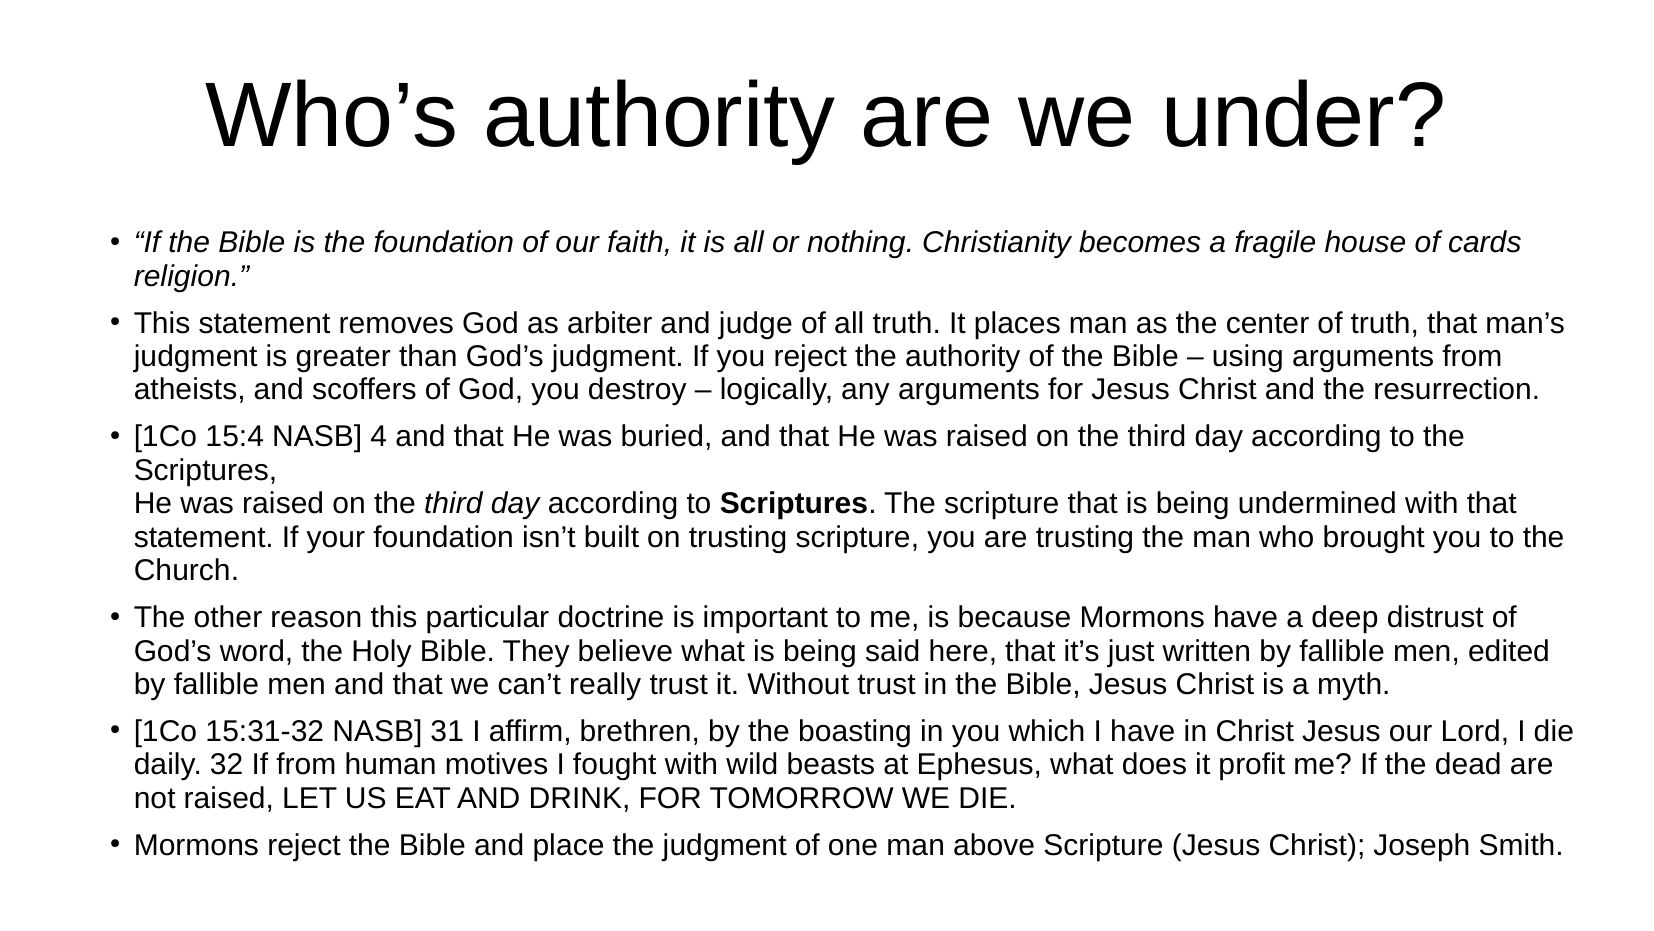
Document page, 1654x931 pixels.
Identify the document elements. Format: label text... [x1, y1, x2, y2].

list “If the Bible is the foundation of our faith, it is all or nothing. Christianity becomes a fragile house of cards religion.” This statement removes God as arbiter and judge of all truth. It places man as the center of truth, that man’s judgment is greater than God’s judgment. If you reject the authority of the Bible – using arguments from atheists, and scoffers of God, you destroy – logically, any arguments for Jesus Christ and the resurrection. [1Co 15:4 NASB] 4 and that He was buried, and that He was raised on the third day according to the Scriptures, He was raised on the third day according to Scriptures. The scripture that is being undermined with that statement. If your foundation isn’t built on trusting scripture, you are trusting the man who brought you to the Church. The other reason this particular doctrine is important to me, is because Mormons have a deep distrust of God’s word, the Holy Bible. They believe what is being said here, that it’s just written by fallible men, edited by fallible men and that we can’t really trust it. Without trust in the Bible, Jesus Christ is a myth. [1Co 15:31-32 NASB] 31 I affirm, brethren, by the boasting in you which I have in Christ Jesus our Lord, I die daily. 32 If from human motives I fought with wild beasts at Ephesus, what does it profit me? If the dead are not raised, LET US EAT AND DRINK, FOR TOMORROW WE DIE. Mormons reject the Bible and place the judgment of one man above Scripture (Jesus Christ); Joseph Smith. [101, 225, 1591, 886]
title Who’s authority are we under? [82, 37, 1571, 193]
